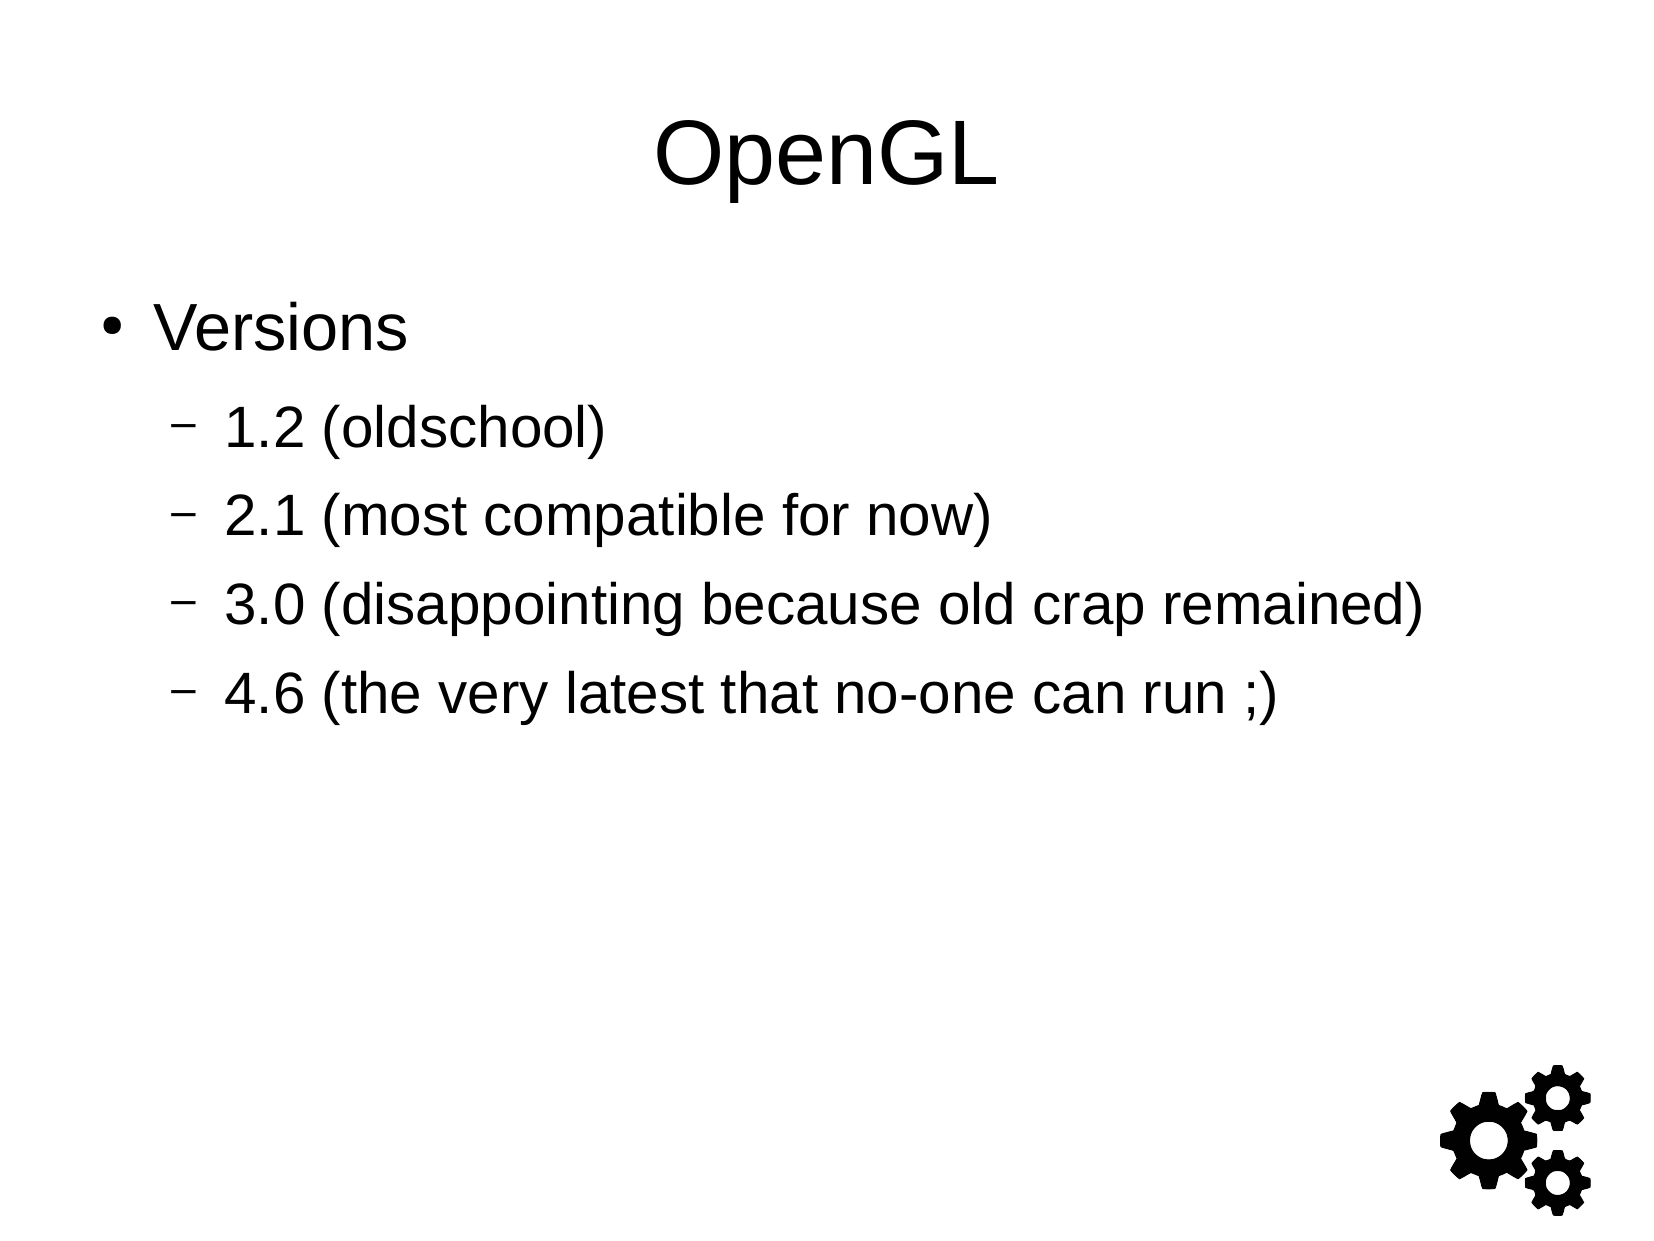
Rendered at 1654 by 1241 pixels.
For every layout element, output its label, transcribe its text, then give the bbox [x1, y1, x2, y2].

picture [1440, 1065, 1591, 1216]
title OpenGL [82, 49, 1571, 257]
list Versions 1.2 (oldschool) 2.1 (most compatible for now) 3.0 (disappointing because old crap remained) 4.6 (the very latest that no-one can run ;) [82, 290, 1571, 1010]
